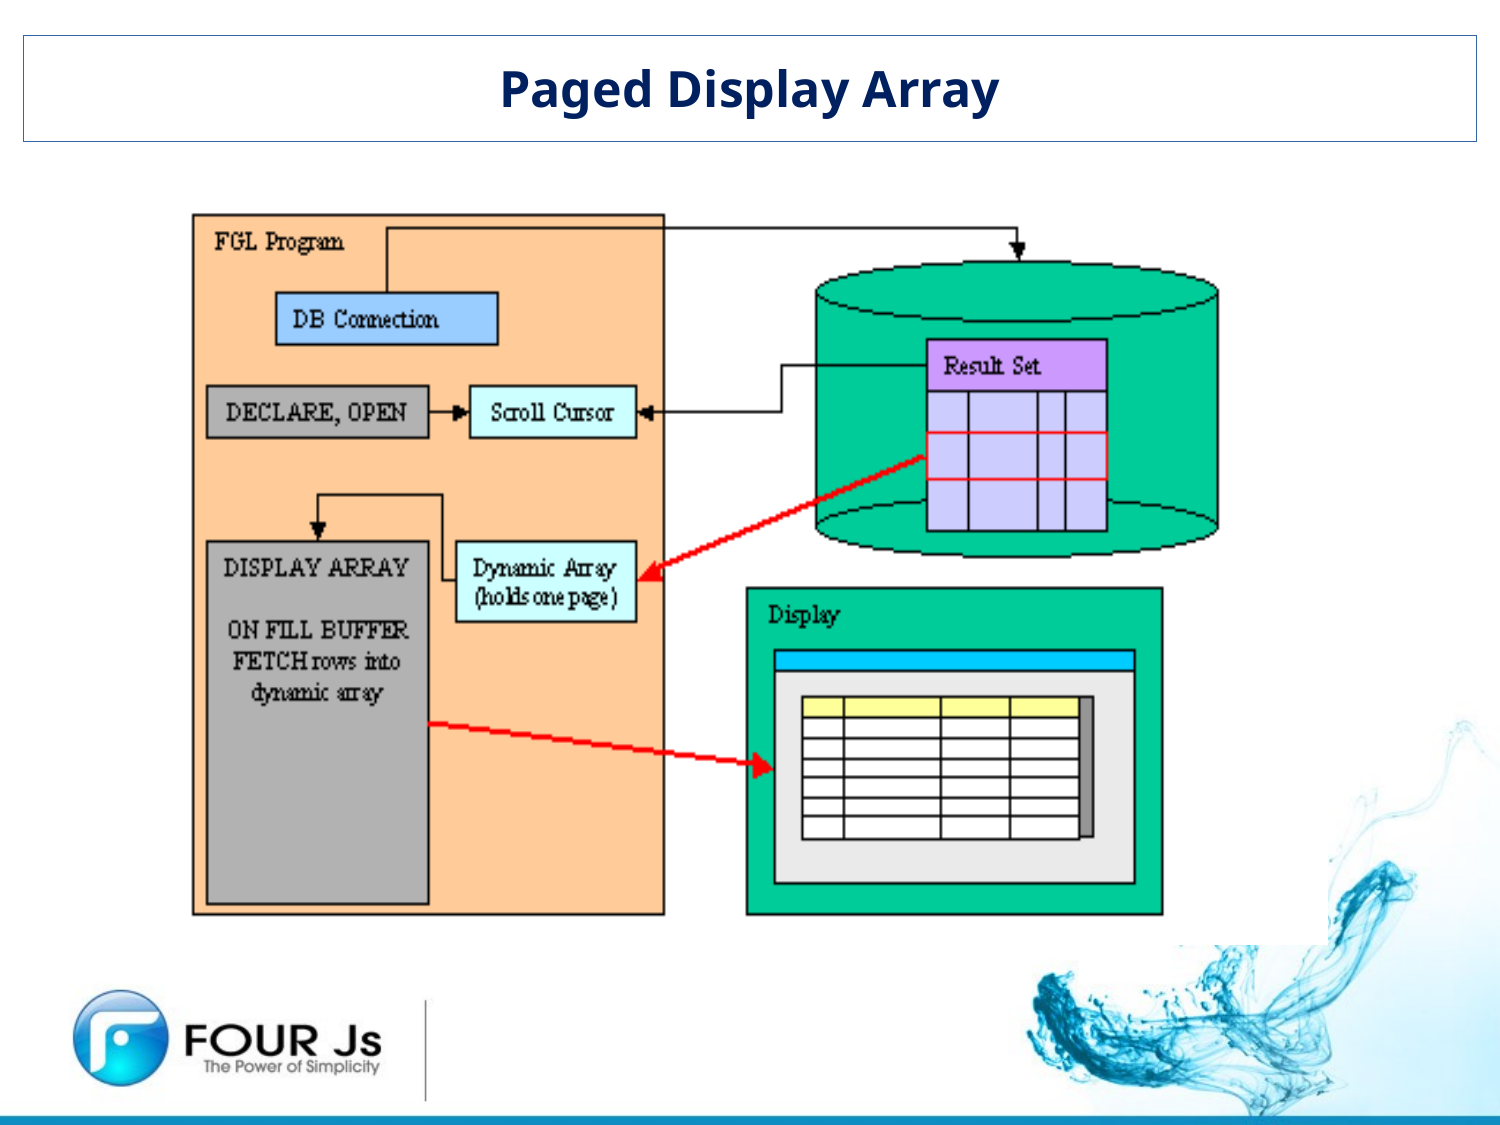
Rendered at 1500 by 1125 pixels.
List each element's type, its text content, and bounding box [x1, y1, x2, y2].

title Paged Display Array [23, 35, 1477, 142]
picture [0, 0, 1500, 1122]
